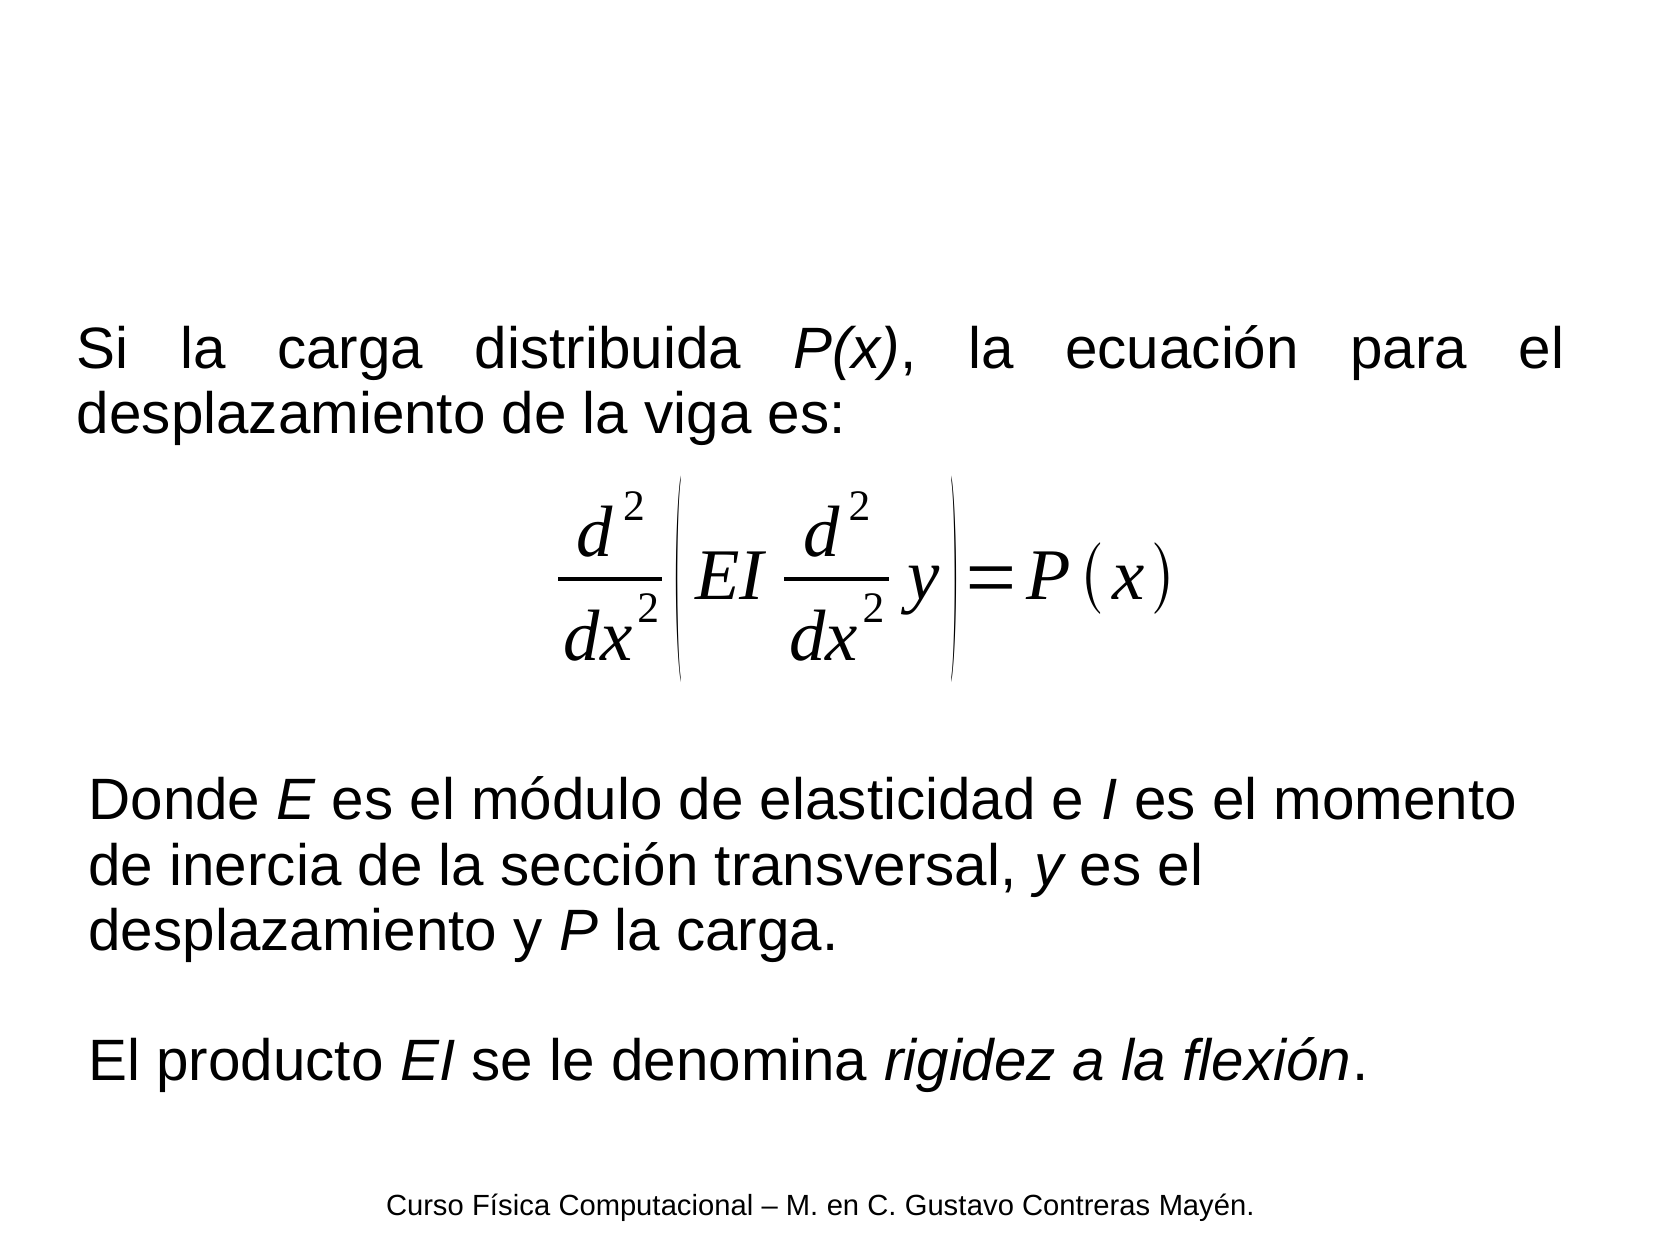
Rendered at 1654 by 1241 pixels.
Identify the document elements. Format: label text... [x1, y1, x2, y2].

text_box Donde E es el módulo de elasticidad e I es el momento de inercia de la sección transversal, y es el desplazamiento y P la carga. El producto EI se le denomina rigidez a la flexión. [88, 767, 1577, 1092]
chart [548, 472, 1182, 685]
subtitle Si la carga distribuida P(x), la ecuación para el desplazamiento de la viga es: [76, 260, 1565, 502]
